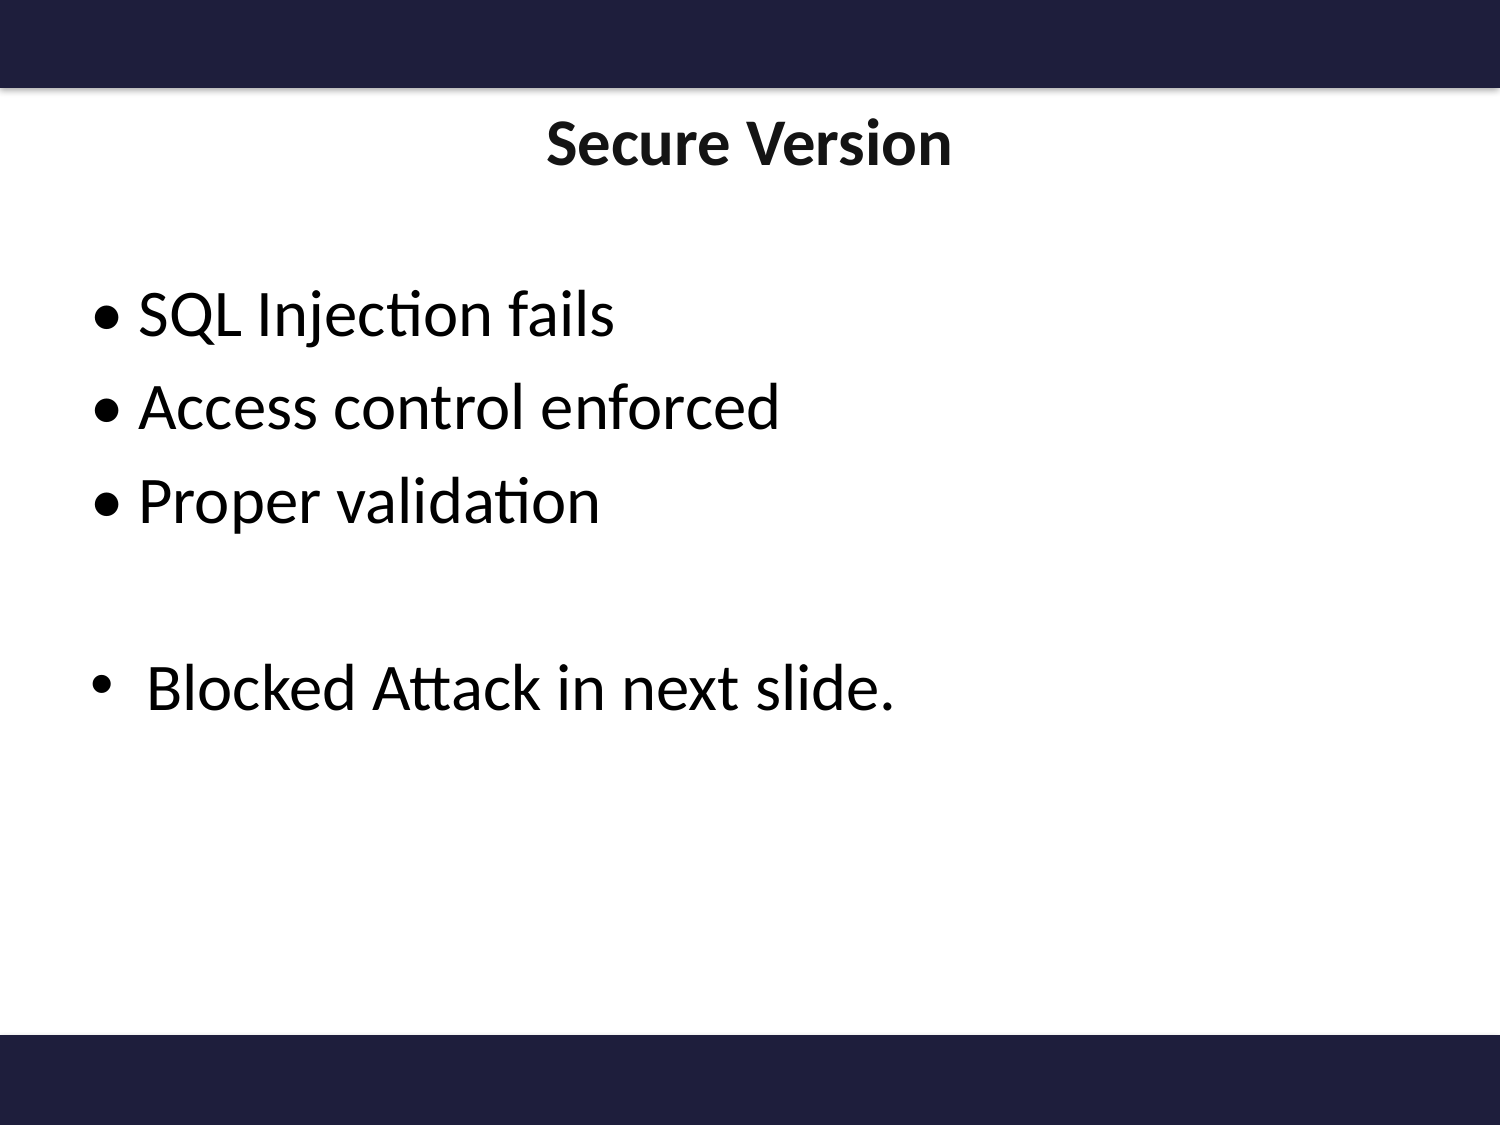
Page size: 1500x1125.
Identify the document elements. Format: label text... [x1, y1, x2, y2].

list • SQL Injection fails • Access control enforced • Proper validation Blocked Attack in next slide. [75, 262, 1425, 1005]
text_box [0, 0, 1500, 88]
text_box [0, 1035, 1500, 1125]
title Secure Version [75, 88, 1425, 233]
